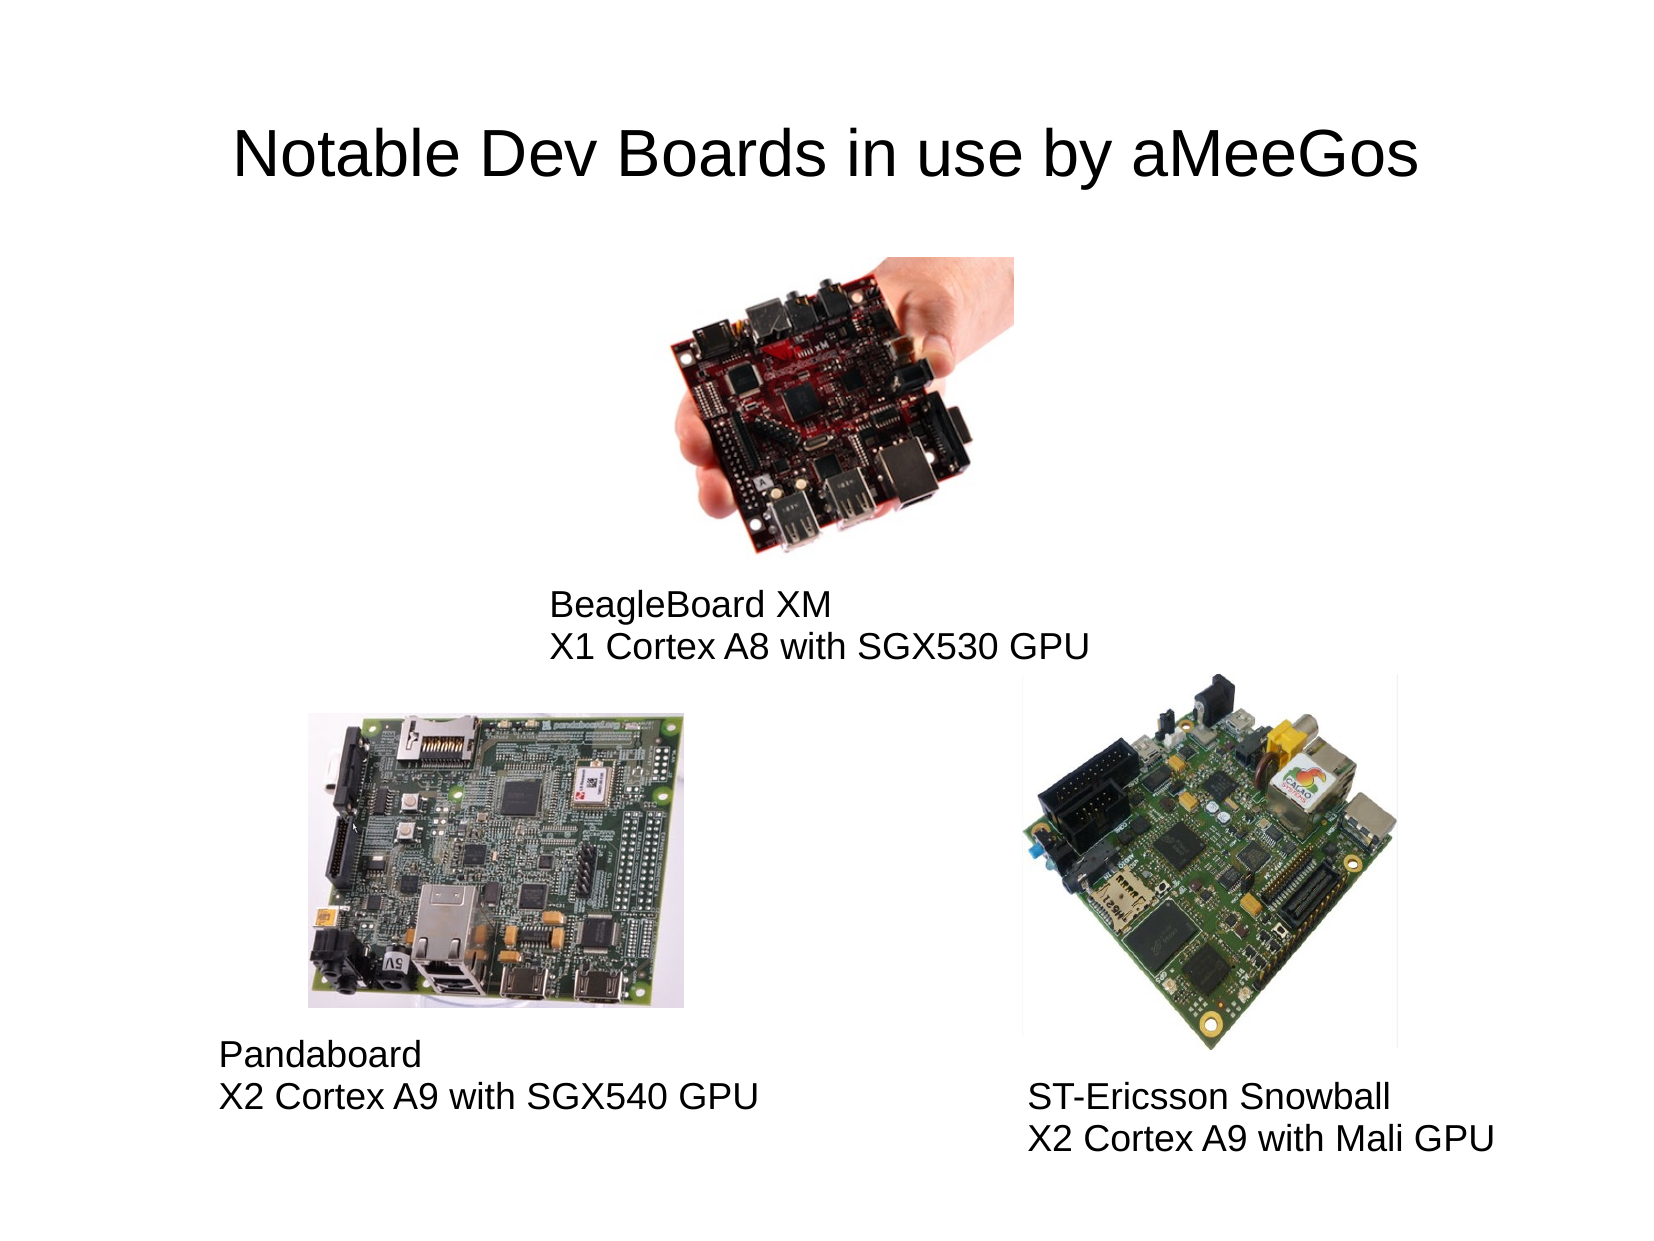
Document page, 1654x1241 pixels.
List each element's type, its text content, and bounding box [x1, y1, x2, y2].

picture [638, 257, 1014, 567]
text_box BeagleBoard XM X1 Cortex A8 with SGX530 GPU [534, 576, 1119, 676]
picture [308, 713, 684, 1009]
picture [1022, 674, 1398, 1051]
title Notable Dev Boards in use by aMeeGos [82, 49, 1571, 257]
text_box Pandaboard X2 Cortex A9 with SGX540 GPU [203, 1026, 788, 1126]
text_box ST-Ericsson Snowball X2 Cortex A9 with Mali GPU [1012, 1068, 1513, 1167]
